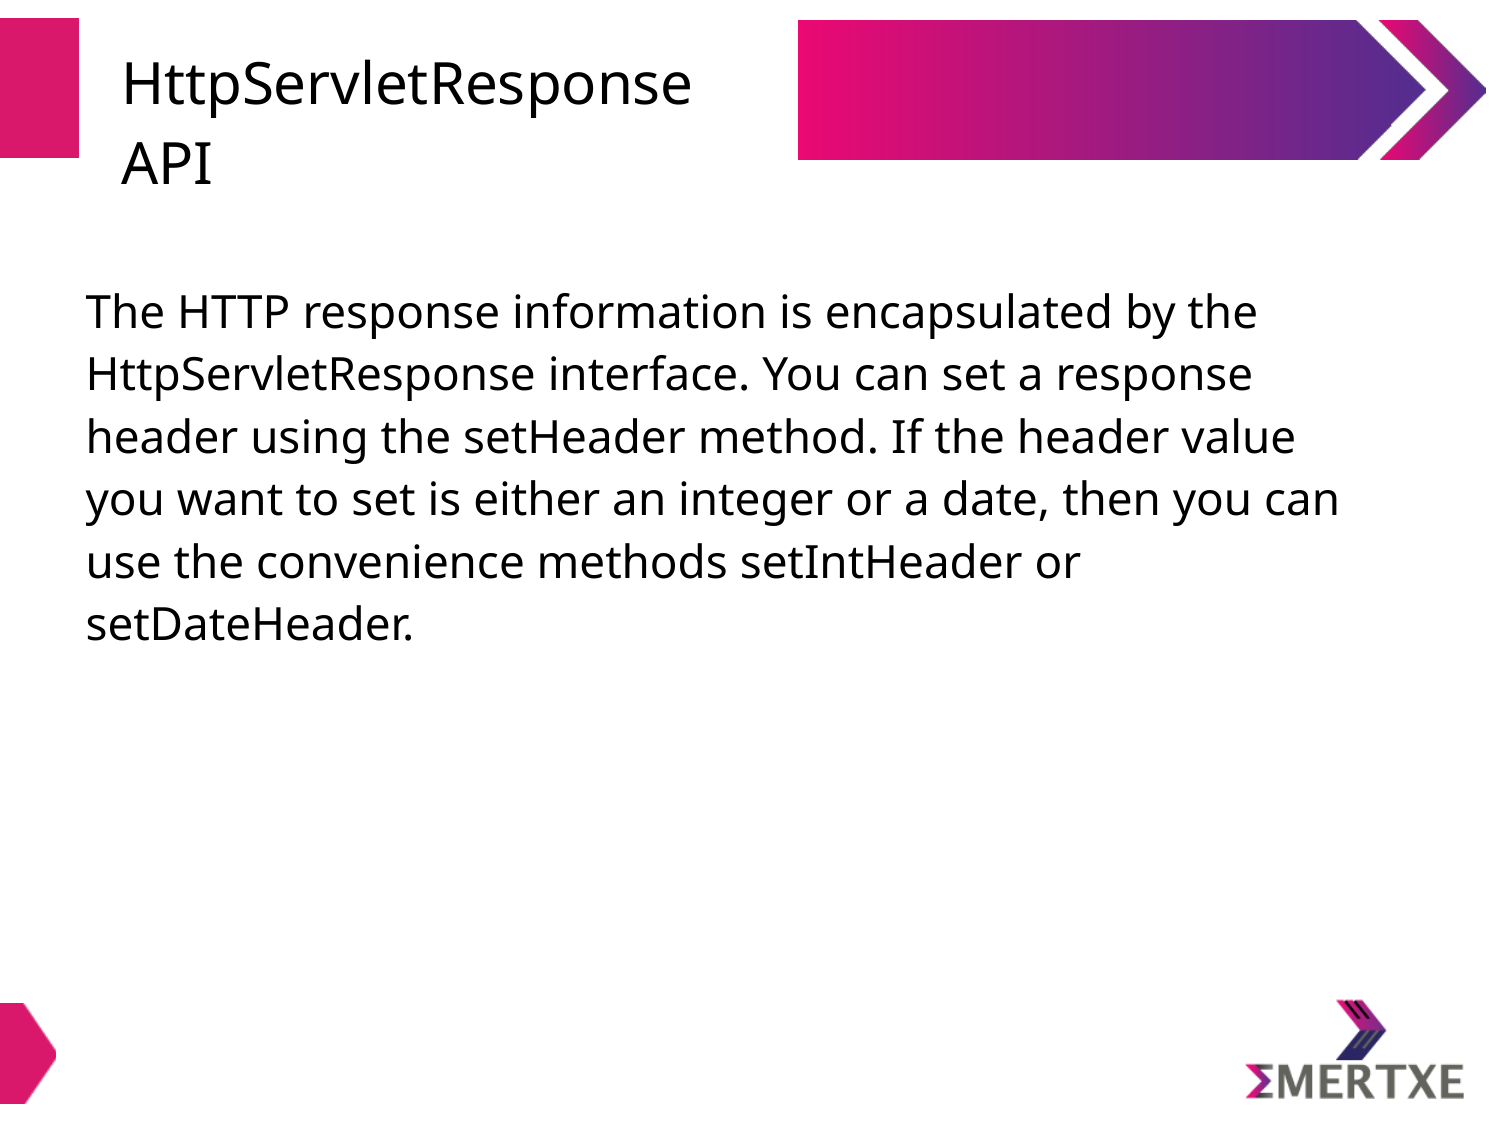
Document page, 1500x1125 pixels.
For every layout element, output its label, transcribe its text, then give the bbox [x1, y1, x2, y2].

text_box The HTTP response information is encapsulated by the HttpServletResponse interface. You can set a response header using the setHeader method. If the header value you want to set is either an integer or a date, then you can use the convenience methods setIntHeader or setDateHeader. [70, 271, 1371, 608]
picture [1245, 996, 1465, 1099]
picture [798, 20, 1486, 160]
text_box HttpServletResponse API [106, 35, 780, 187]
